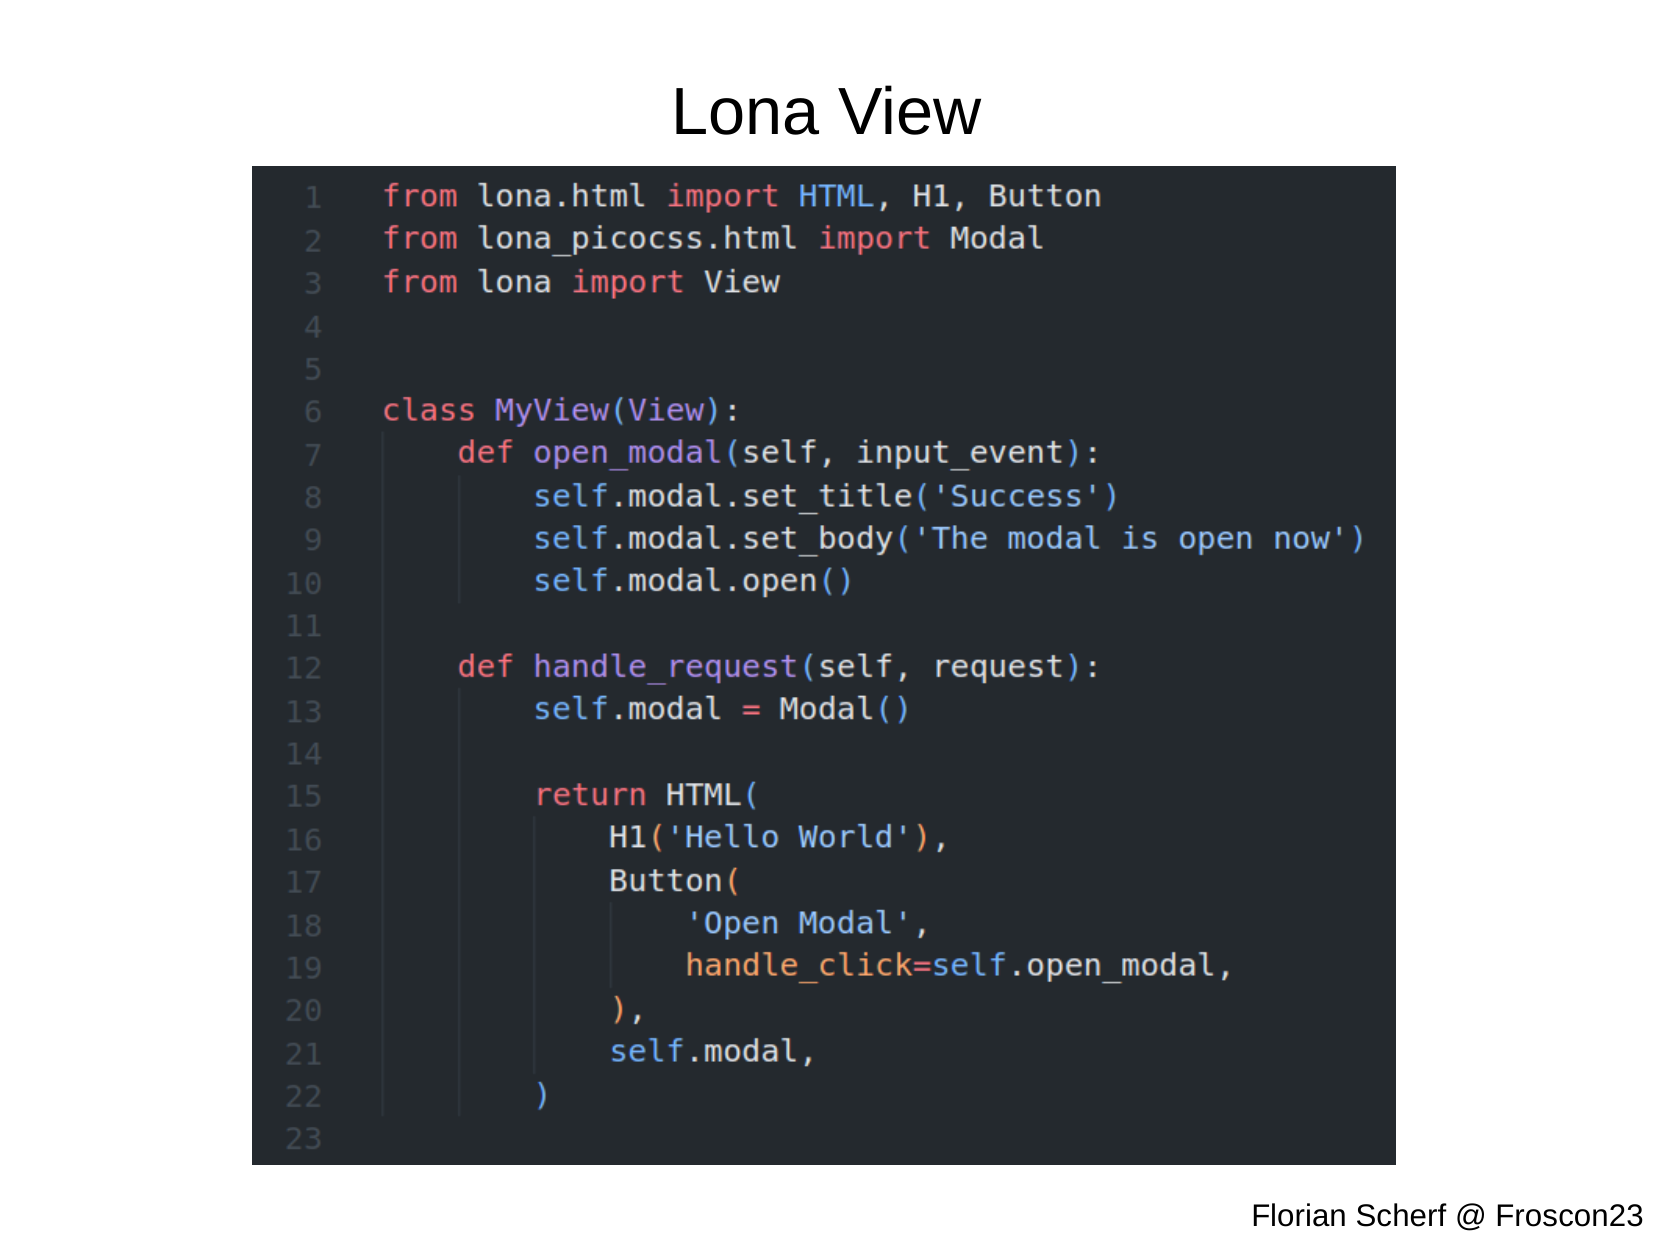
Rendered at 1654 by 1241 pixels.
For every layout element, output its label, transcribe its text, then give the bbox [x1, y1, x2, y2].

list Florian Scherf @ Froscon23 [1180, 1198, 1654, 1241]
title Lona View [82, 8, 1571, 216]
picture [252, 166, 1396, 1165]
